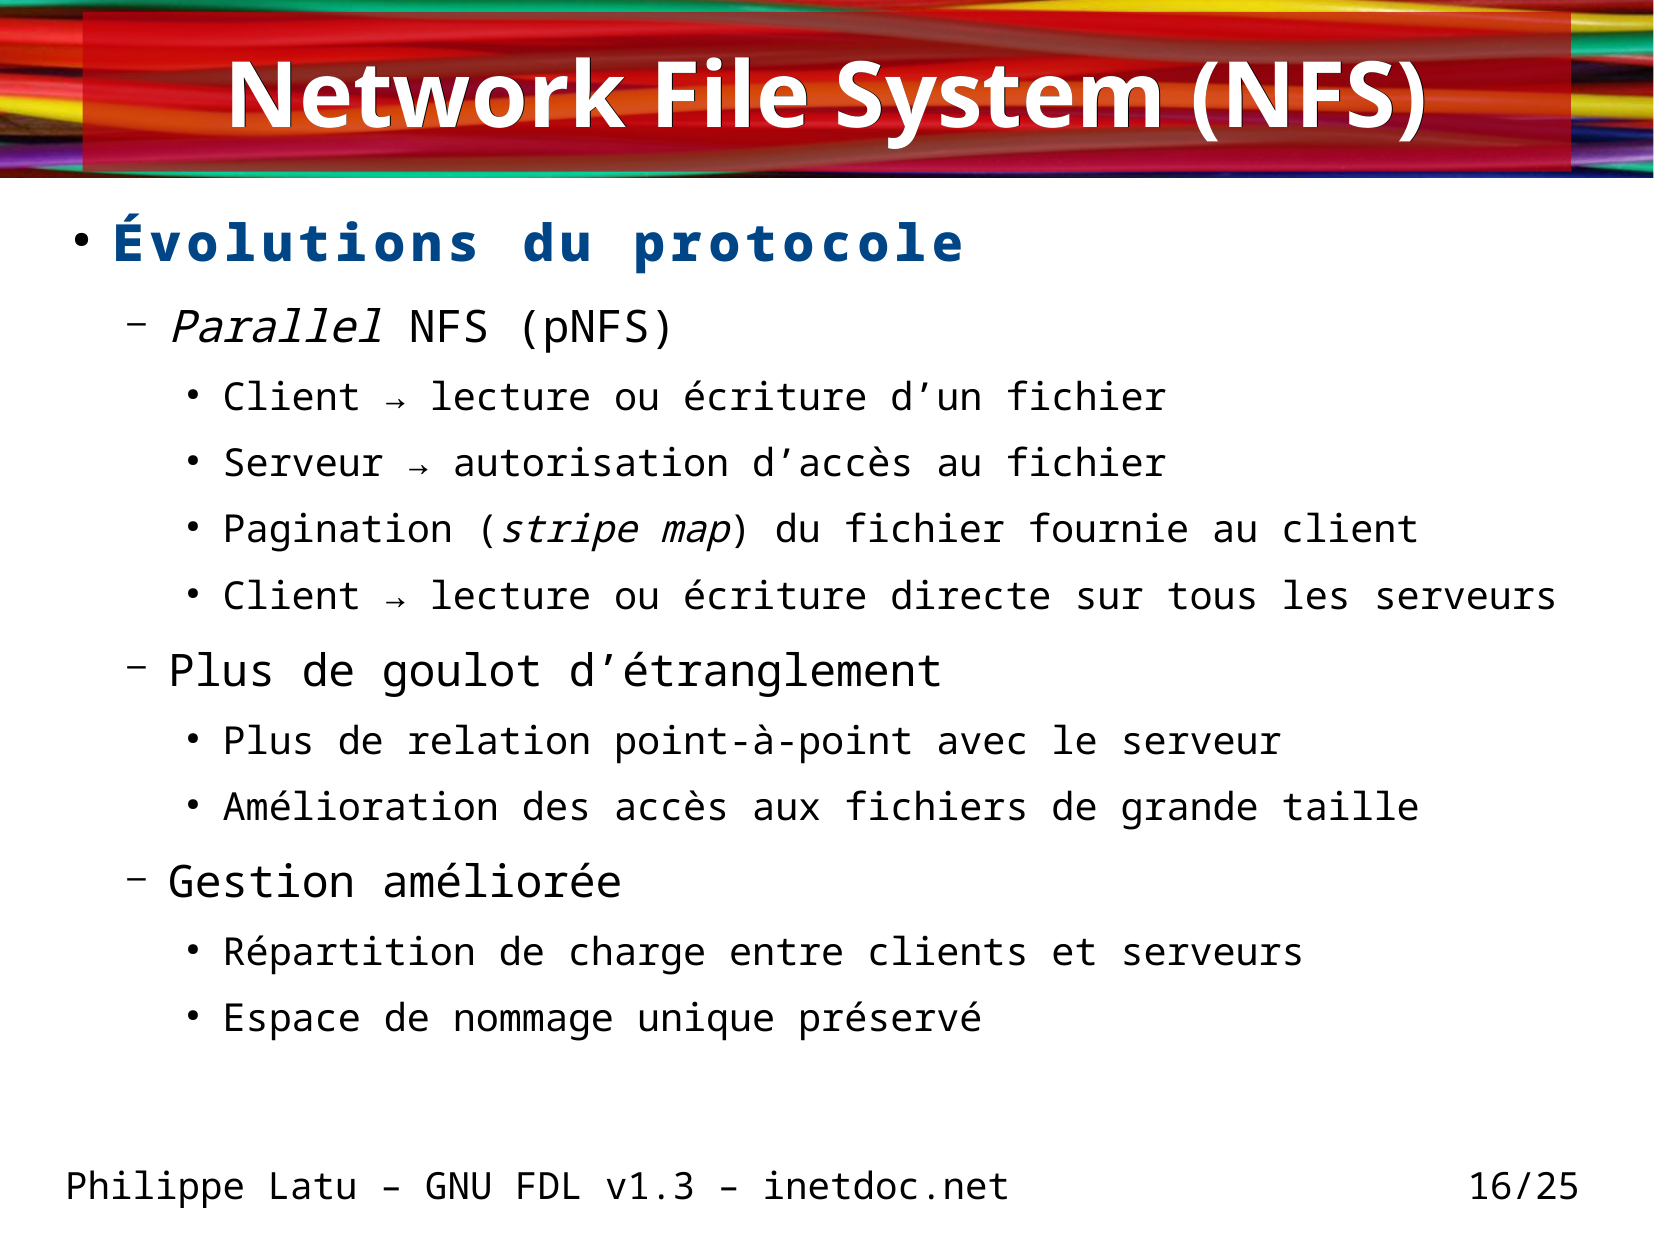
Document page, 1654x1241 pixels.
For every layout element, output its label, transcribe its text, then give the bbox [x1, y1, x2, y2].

picture [0, 0, 1654, 178]
title Network File System (NFS) [82, 11, 1571, 172]
list Évolutions du protocole Parallel NFS (pNFS) Client → lecture ou écriture d’un fichier Serveur → autorisation d’accès au fichier Pagination (stripe map) du fichier fournie au client Client → lecture ou écriture directe sur tous les serveurs Plus de goulot d’étranglement Plus de relation point-à-point avec le serveur Amélioration des accès aux fichiers de grande taille Gestion améliorée Répartition de charge entre clients et serveurs Espace de nommage unique préservé [59, 206, 1571, 1098]
text_box Philippe Latu – GNU FDL v1.3 – inetdoc.net <numéro>/25 [59, 1133, 1595, 1237]
